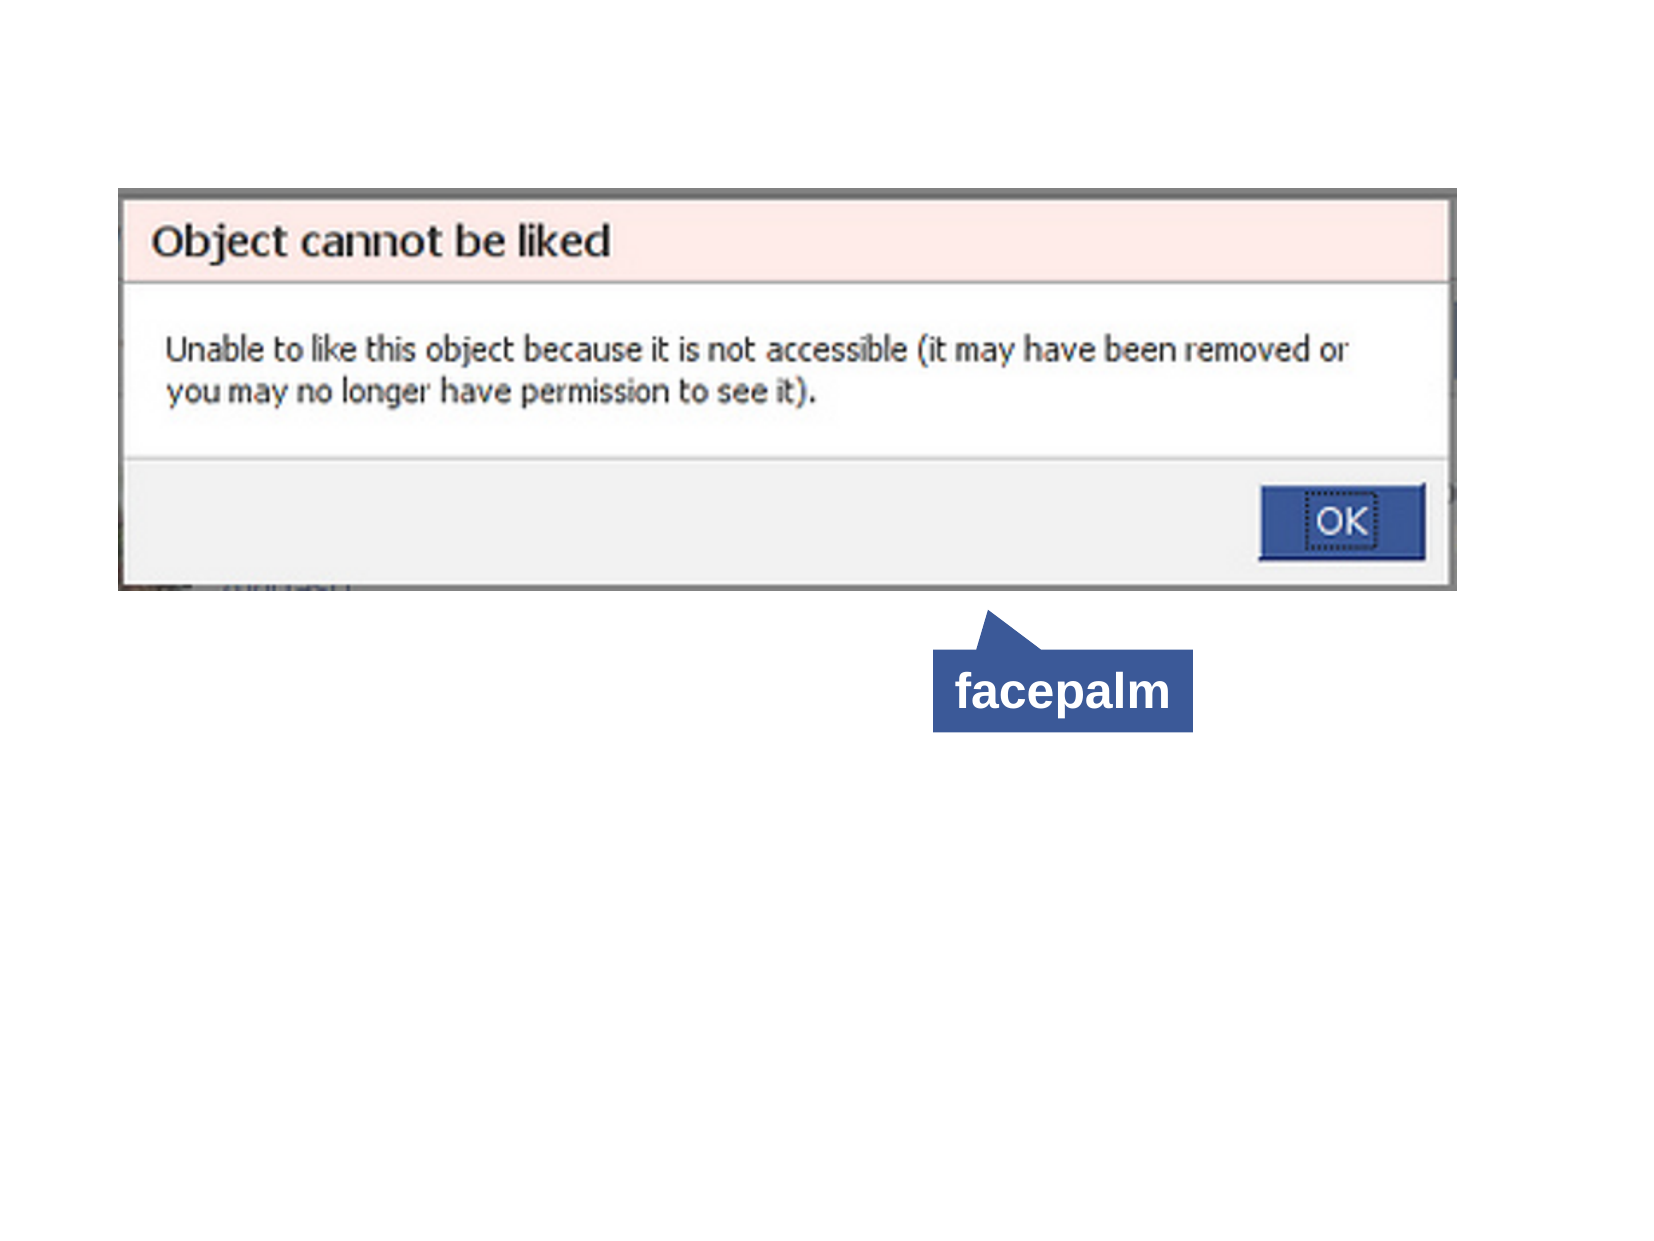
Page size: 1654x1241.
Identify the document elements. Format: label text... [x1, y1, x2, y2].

text_box facepalm [933, 609, 1193, 733]
picture [118, 188, 1457, 591]
